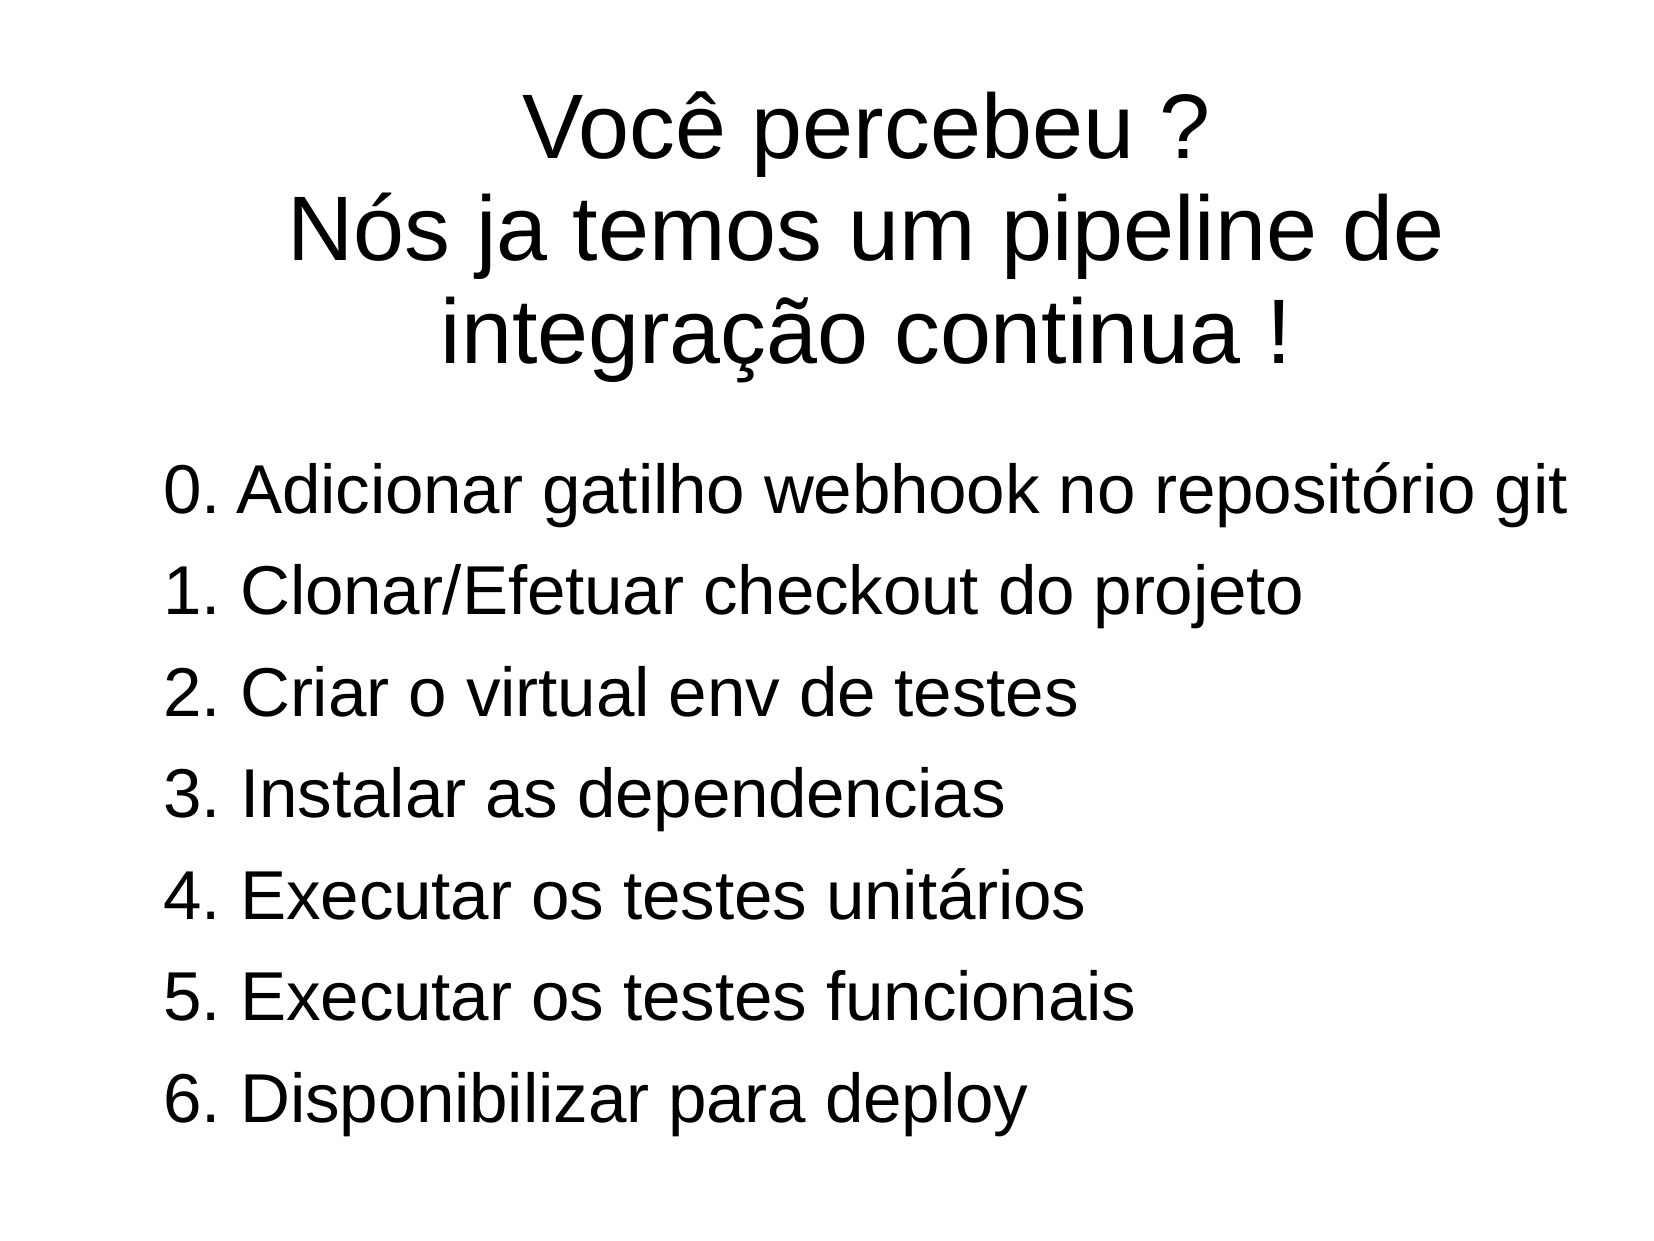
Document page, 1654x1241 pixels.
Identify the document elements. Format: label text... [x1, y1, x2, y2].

title Você percebeu ? Nós ja temos um pipeline de integração continua ! [105, 75, 1594, 383]
list 0. Adicionar gatilho webhook no repositório git 1. Clonar/Efetuar checkout do projeto 2. Criar o virtual env de testes 3. Instalar as dependencias 4. Executar os testes unitários 5. Executar os testes funcionais 6. Disponibilizar para deploy [105, 450, 1594, 1171]
